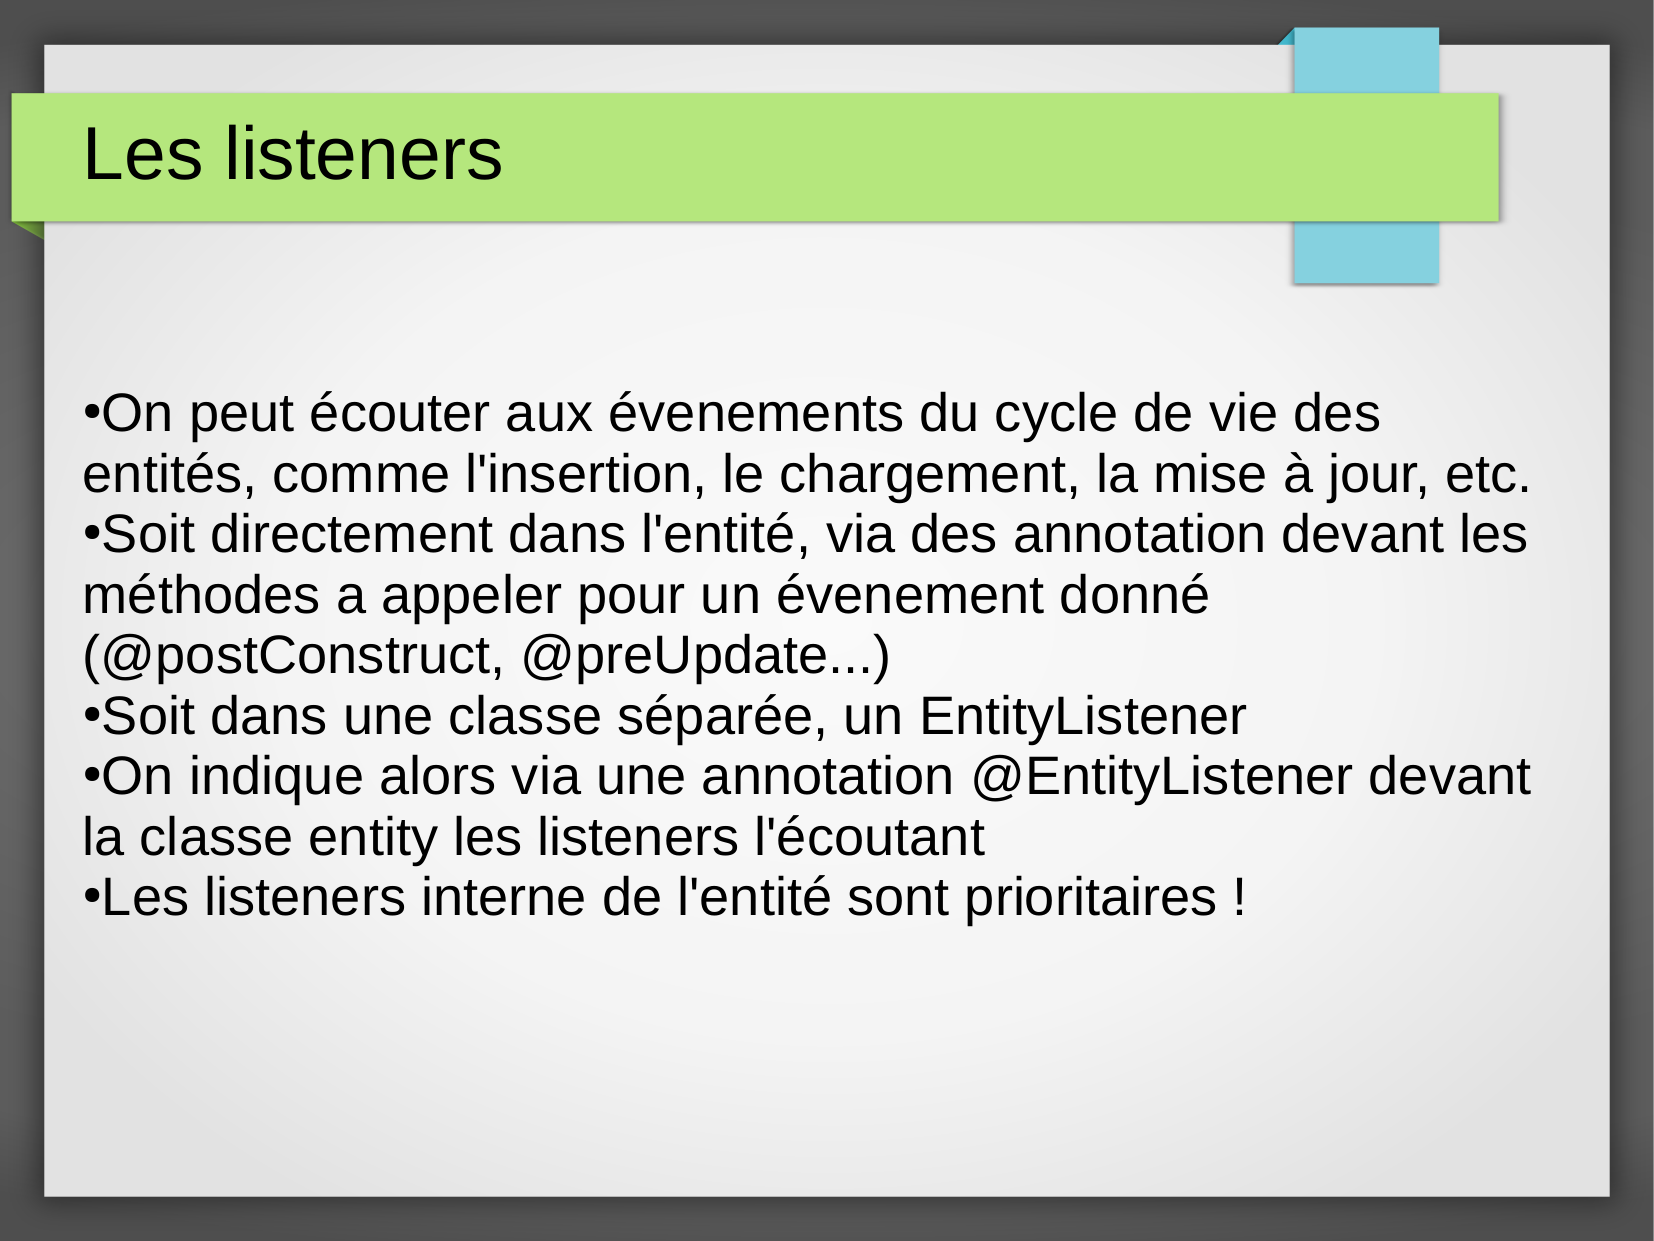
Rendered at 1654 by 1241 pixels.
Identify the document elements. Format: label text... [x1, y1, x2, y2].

picture [0, 0, 1654, 1241]
subtitle On peut écouter aux évenements du cycle de vie des entités, comme l'insertion, le chargement, la mise à jour, etc. Soit directement dans l'entité, via des annotation devant les méthodes a appeler pour un évenement donné (@postConstruct, @preUpdate...) Soit dans une classe séparée, un EntityListener On indique alors via une annotation @EntityListener devant la classe entity les listeners l'écoutant Les listeners interne de l'entité sont prioritaires ! [82, 295, 1571, 1015]
title Les listeners [82, 94, 1264, 213]
